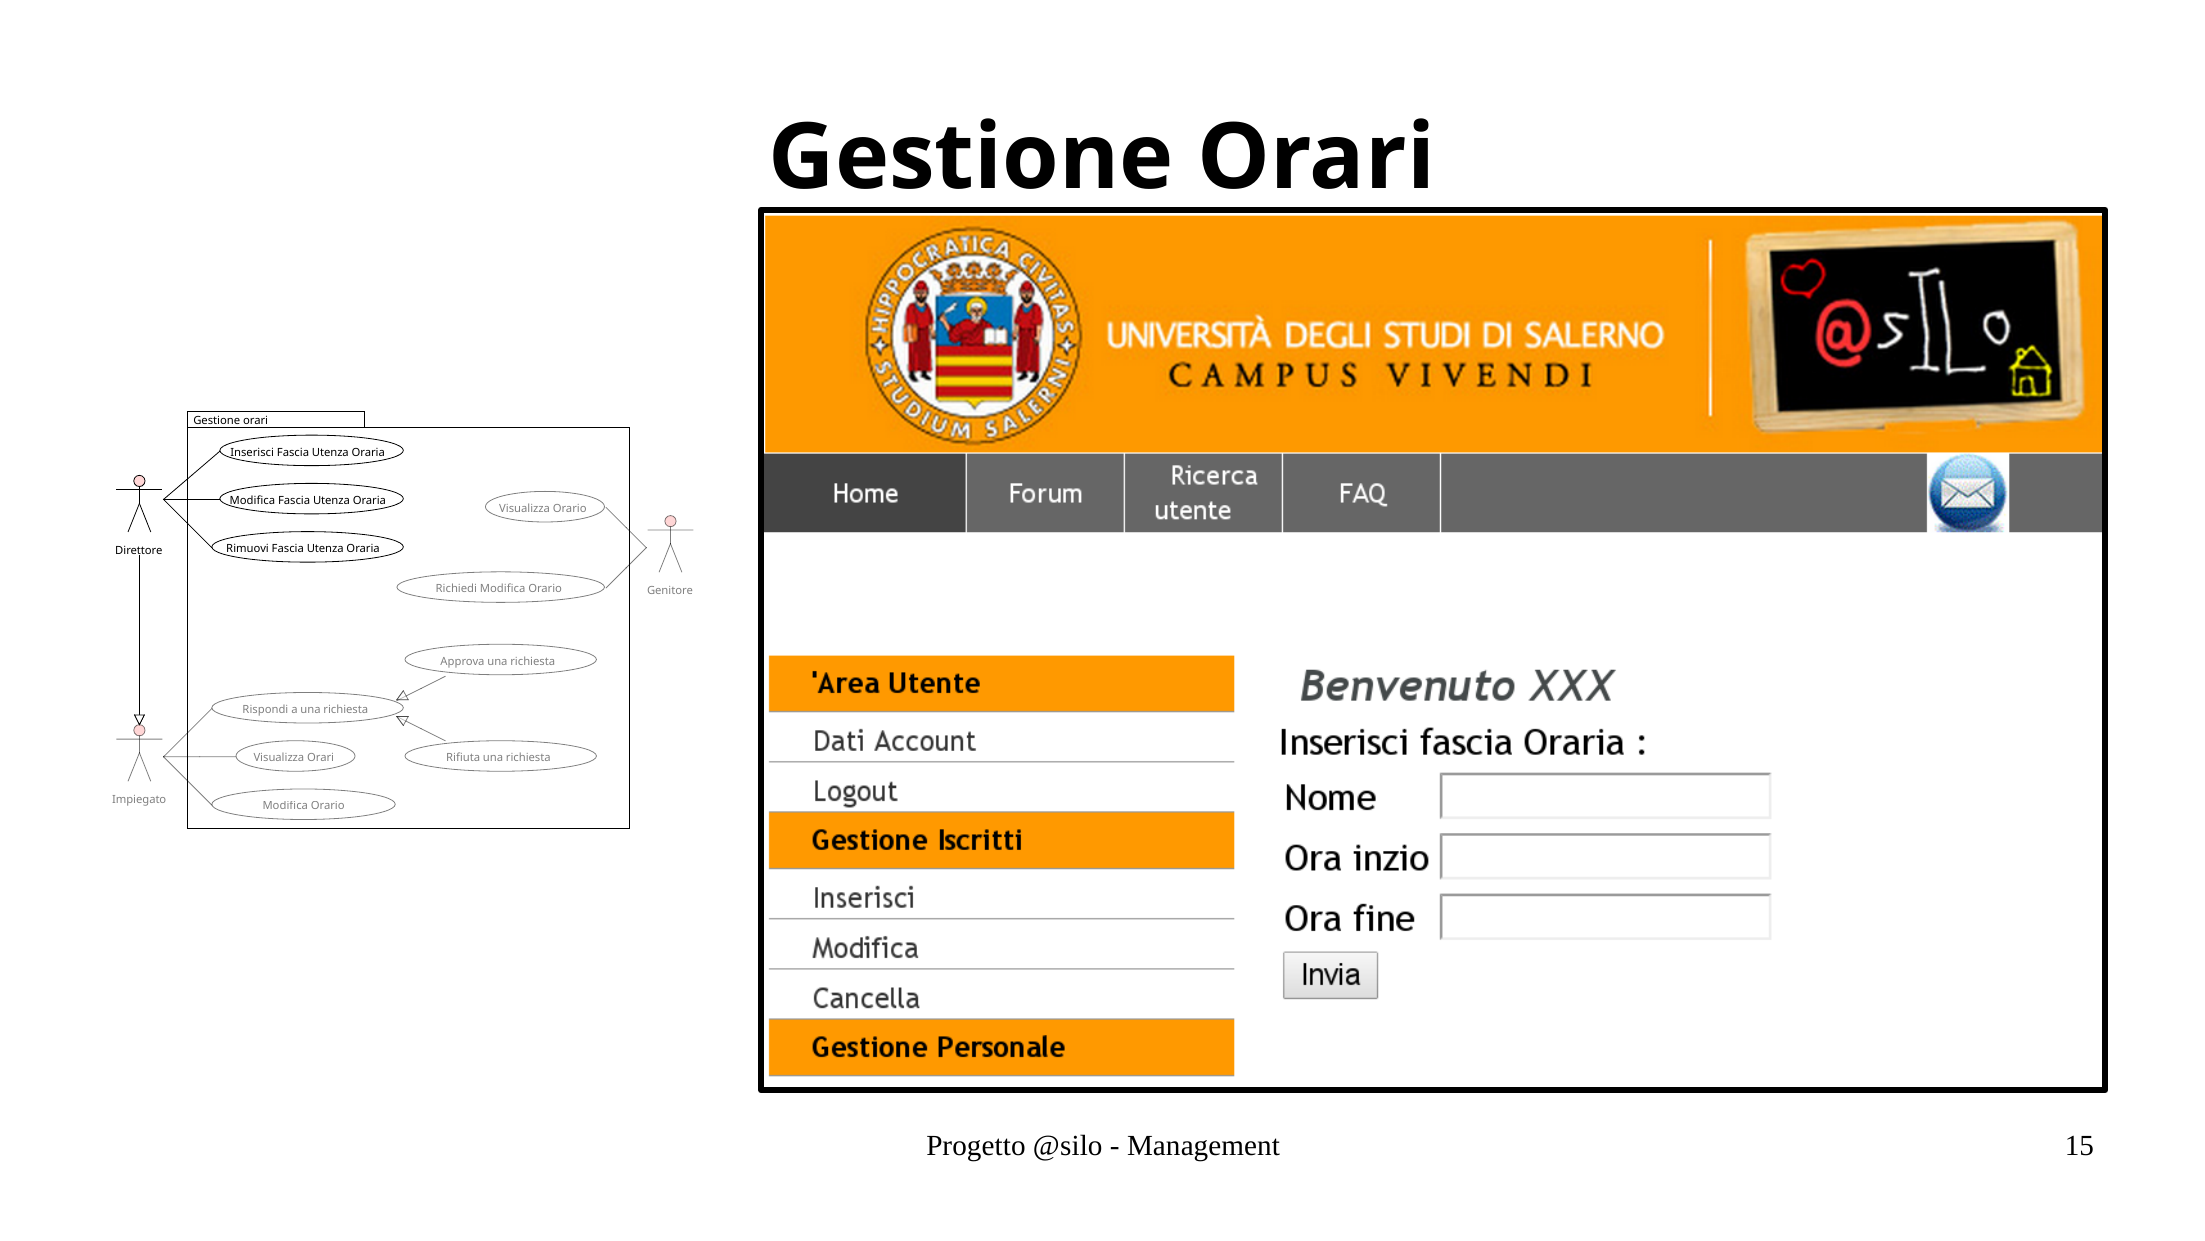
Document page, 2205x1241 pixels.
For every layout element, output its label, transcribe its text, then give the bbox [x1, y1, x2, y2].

title Gestione Orari [110, 49, 2095, 257]
picture [764, 212, 2103, 1088]
picture [82, 394, 728, 846]
